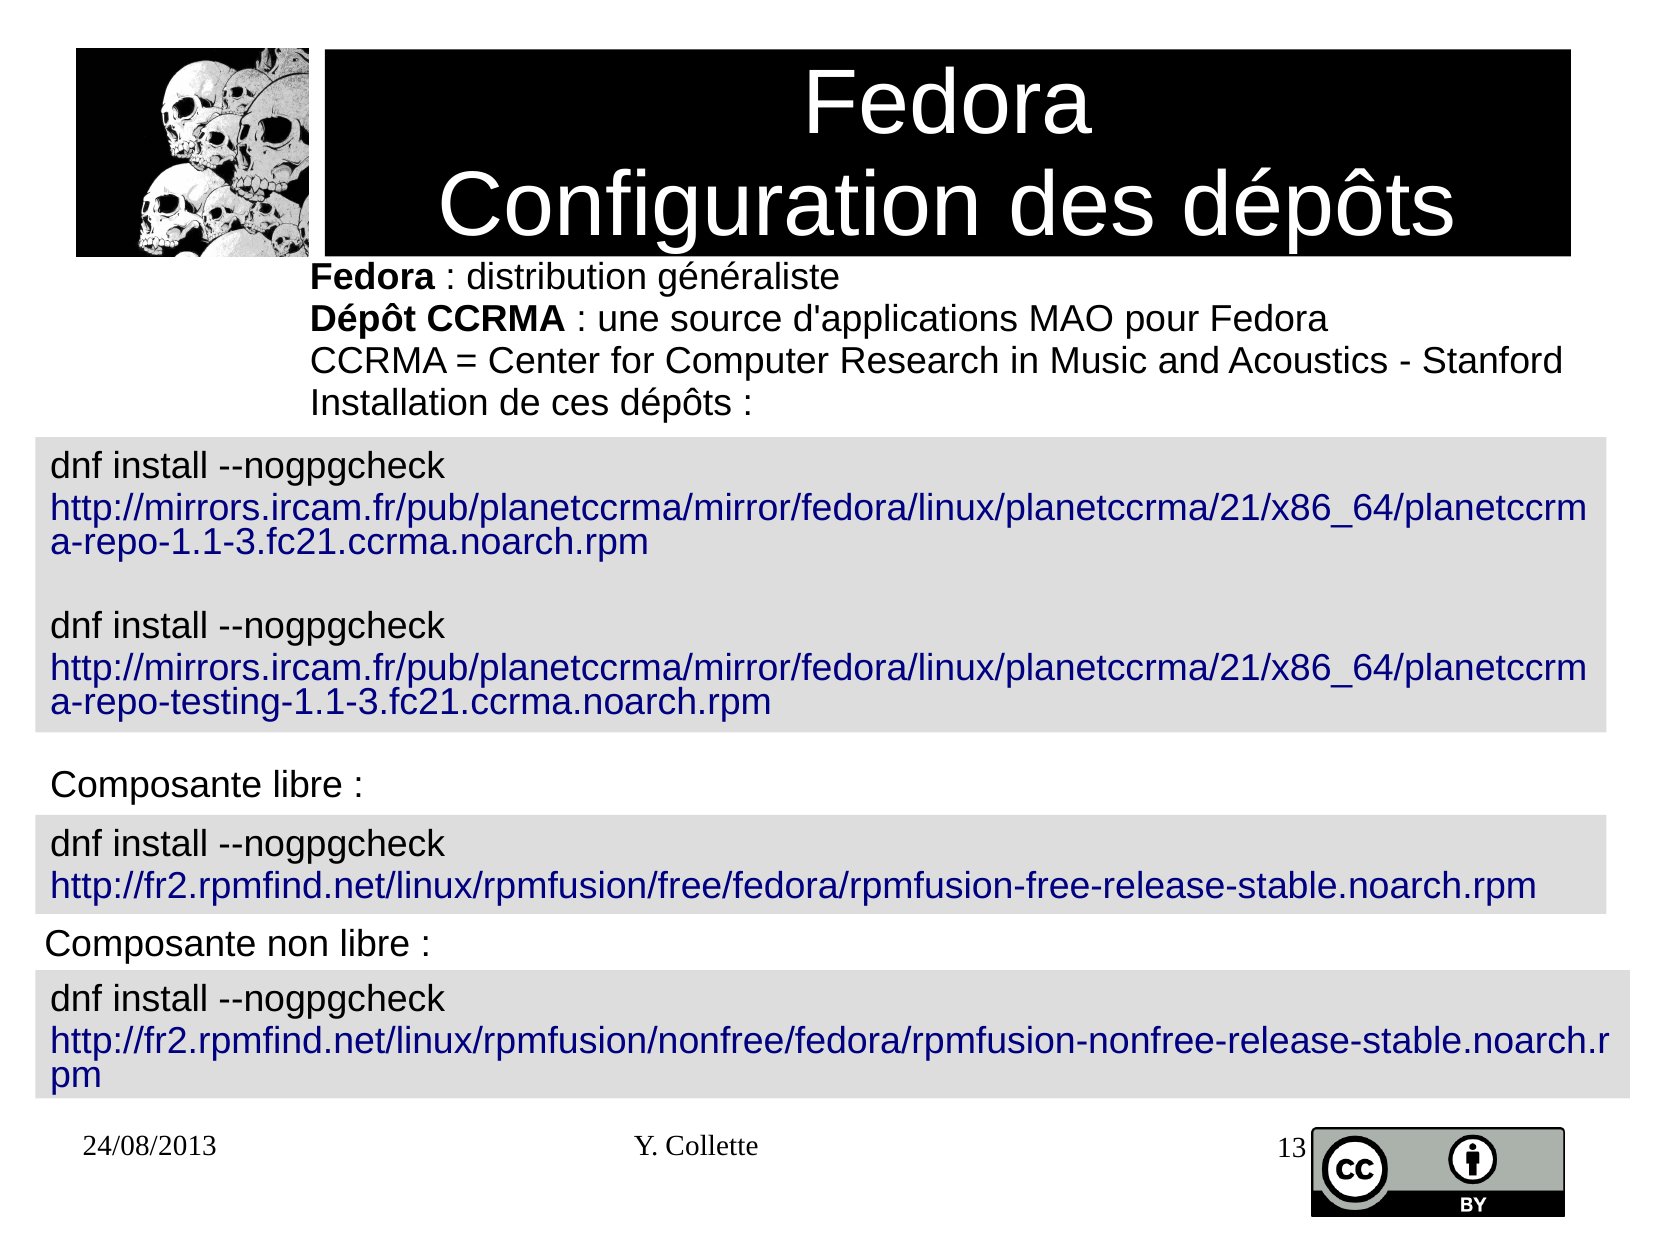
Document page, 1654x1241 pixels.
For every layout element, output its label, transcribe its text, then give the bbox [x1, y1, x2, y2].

text_box Composante non libre : [29, 915, 461, 973]
text_box dnf install --nogpgcheck http://fr2.rpmfind.net/linux/rpmfusion/free/fedora/rpmfusion-free-release-stable.noarch.rpm [35, 814, 1607, 914]
text_box dnf install --nogpgcheck http://mirrors.ircam.fr/pub/planetccrma/mirror/fedora/linux/planetccrma/21/x86_64/planetccrma-repo-1.1-3.fc21.ccrma.noarch.rpm dnf install --nogpgcheck http://mirrors.ircam.fr/pub/planetccrma/mirror/fedora/linux/planetccrma/21/x86_64/planetccrma-repo-testing-1.1-3.fc21.ccrma.noarch.rpm [35, 437, 1607, 733]
picture [76, 48, 309, 257]
title Fedora Configuration des dépôts [324, 49, 1571, 248]
text_box Composante libre : [35, 755, 390, 813]
text_box dnf install --nogpgcheck http://fr2.rpmfind.net/linux/rpmfusion/nonfree/fedora/rpmfusion-nonfree-release-stable.noarch.rpm [35, 970, 1630, 1099]
picture [1311, 1127, 1565, 1217]
text_box Fedora : distribution généraliste Dépôt CCRMA : une source d'applications MAO pour Fedora CCRMA = Center for Computer Research in Music and Acoustics - Stanford Installation de ces dépôts : [295, 248, 1619, 431]
